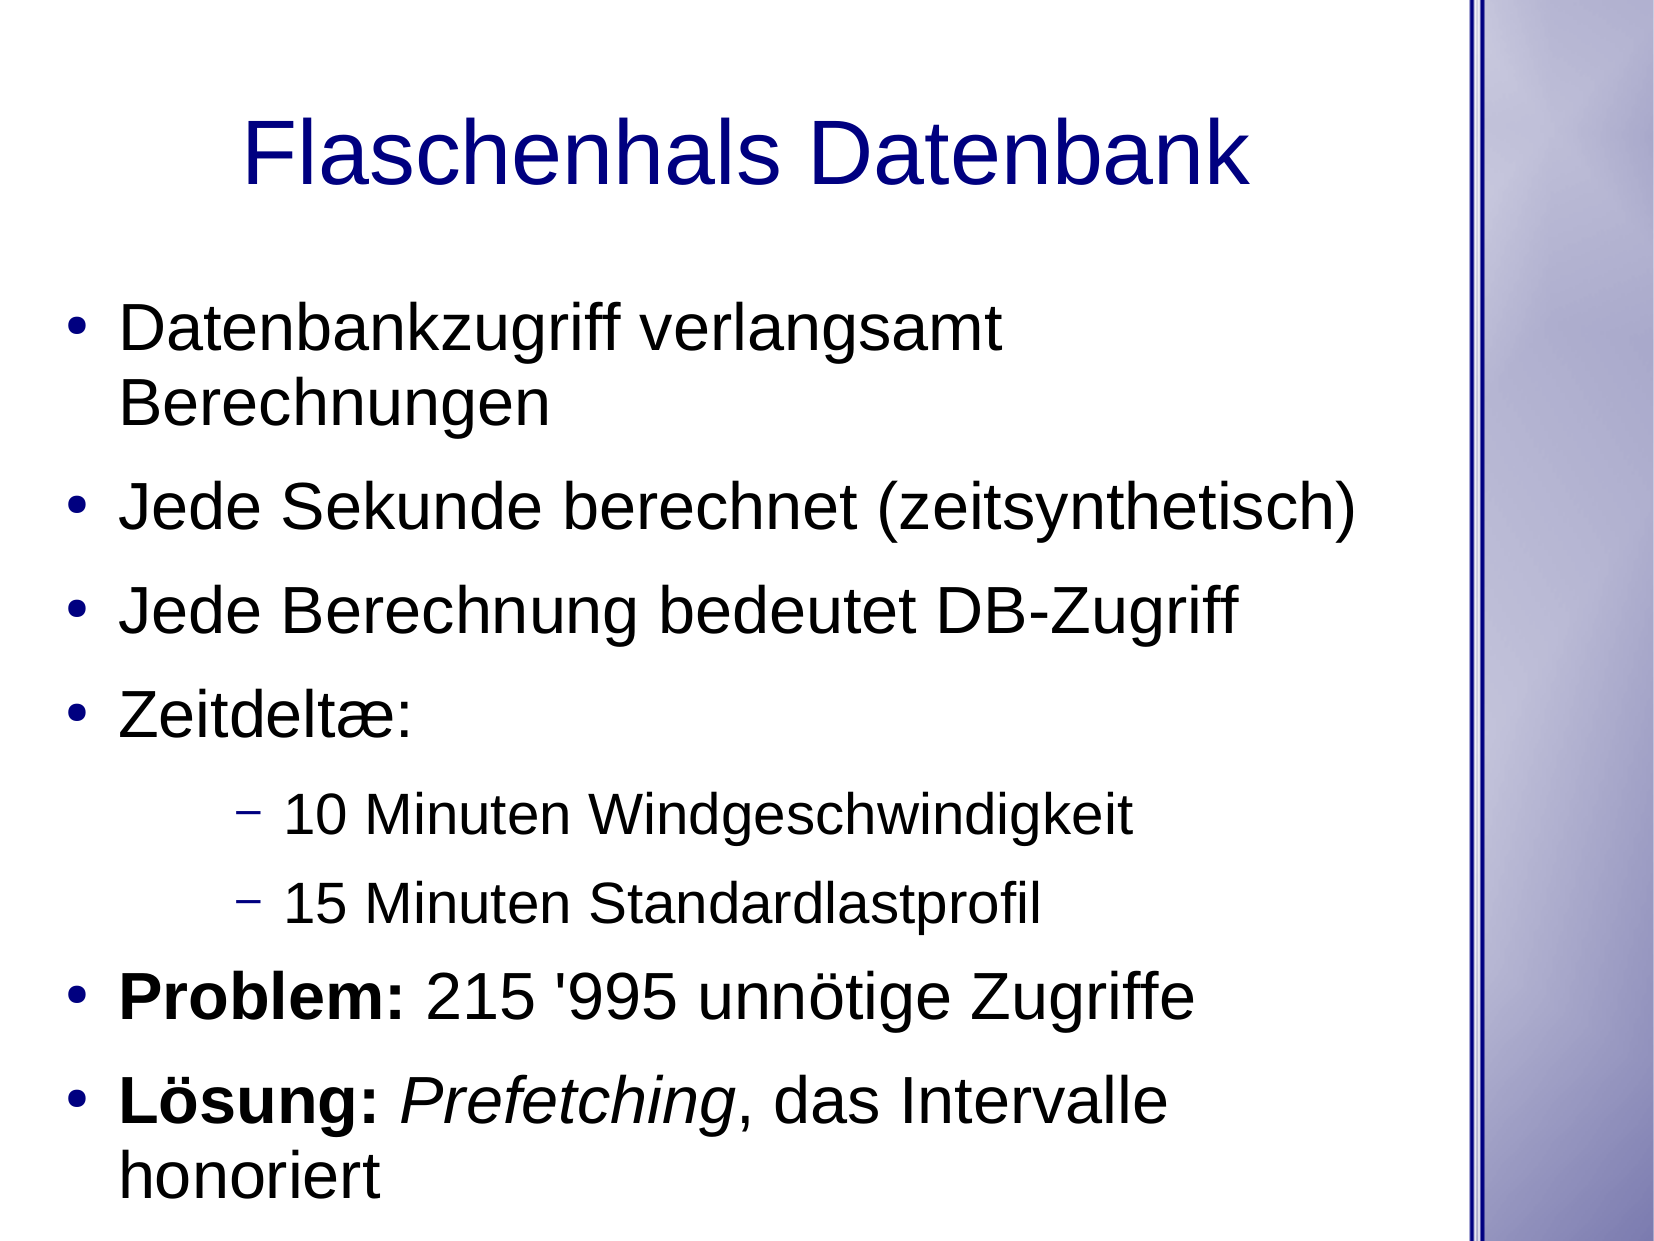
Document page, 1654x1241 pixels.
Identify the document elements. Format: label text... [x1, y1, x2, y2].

title Flaschenhals Datenbank [47, 49, 1447, 257]
list Datenbankzugriff verlangsamt Berechnungen Jede Sekunde berechnet (zeitsynthetisch) Jede Berechnung bedeutet DB-Zugriff Zeitdeltæ: 10 Minuten Windgeschwindigkeit 15 Minuten Standardlastprofil Problem: 215 '995 unnötige Zugriffe Lösung: Prefetching, das Intervalle honoriert [47, 290, 1447, 1225]
picture [0, 0, 1654, 1241]
